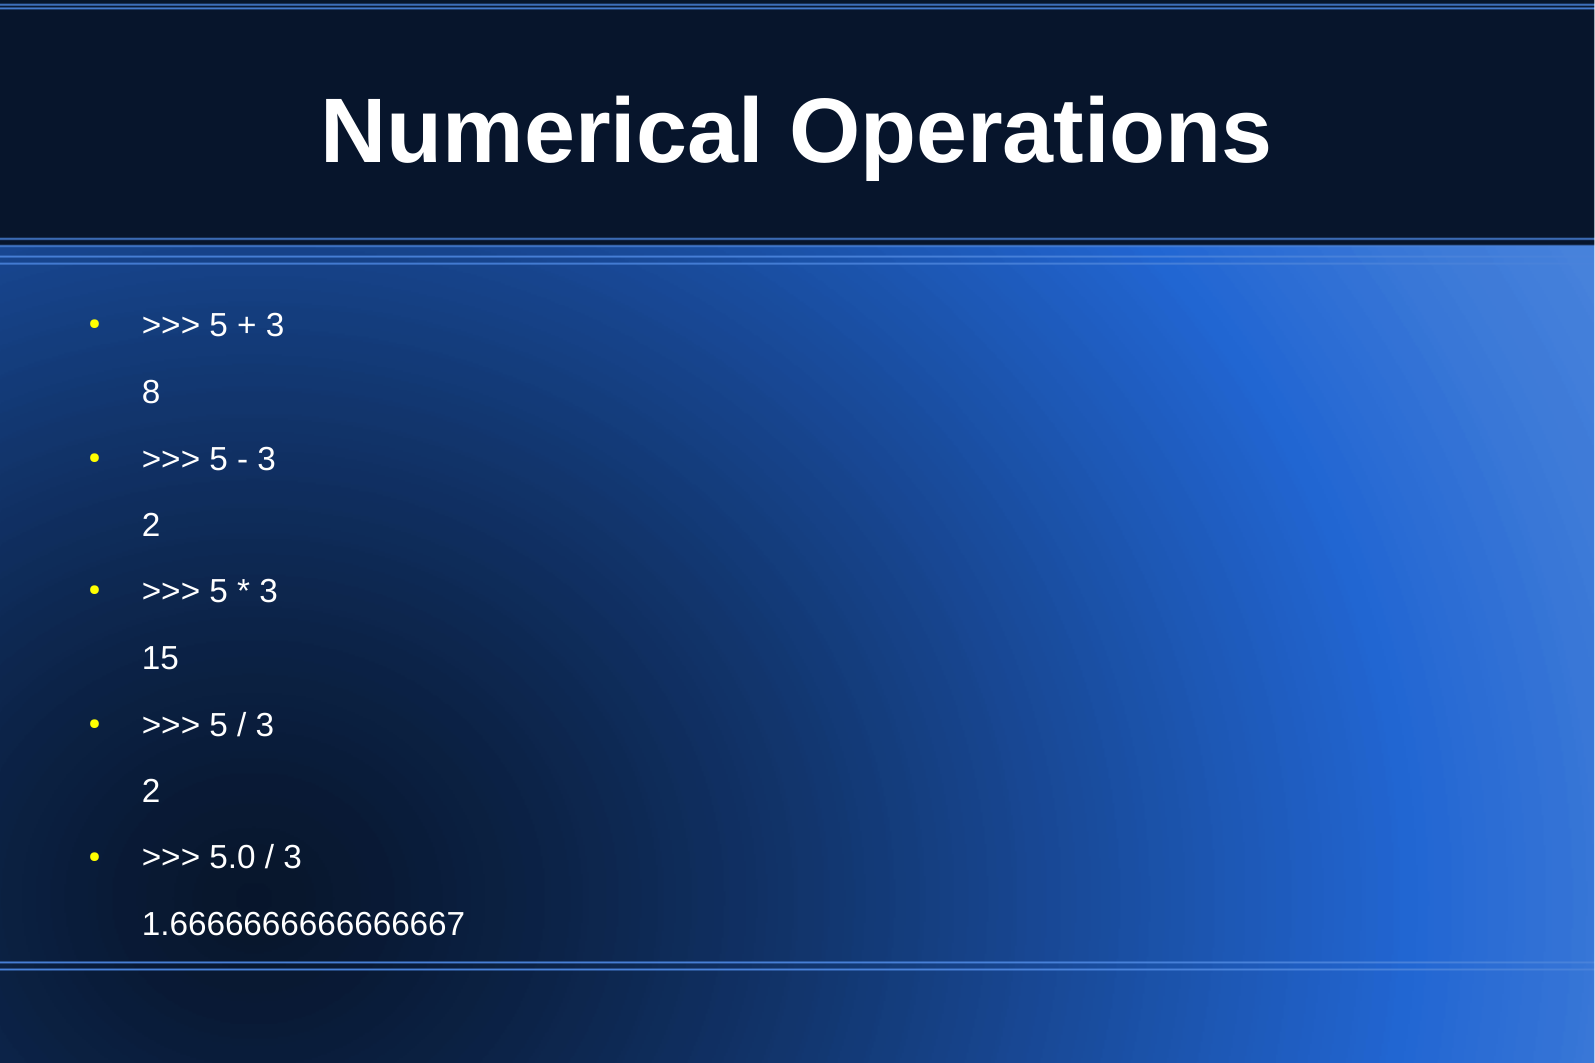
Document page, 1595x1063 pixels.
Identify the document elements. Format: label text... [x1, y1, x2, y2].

list >>> 5 + 3 8 >>> 5 - 3 2 >>> 5 * 3 15 >>> 5 / 3 2 >>> 5.0 / 3 1.6666666666666667 [70, 306, 1506, 945]
picture [0, 0, 1595, 1063]
title Numerical Operations [79, 42, 1515, 220]
